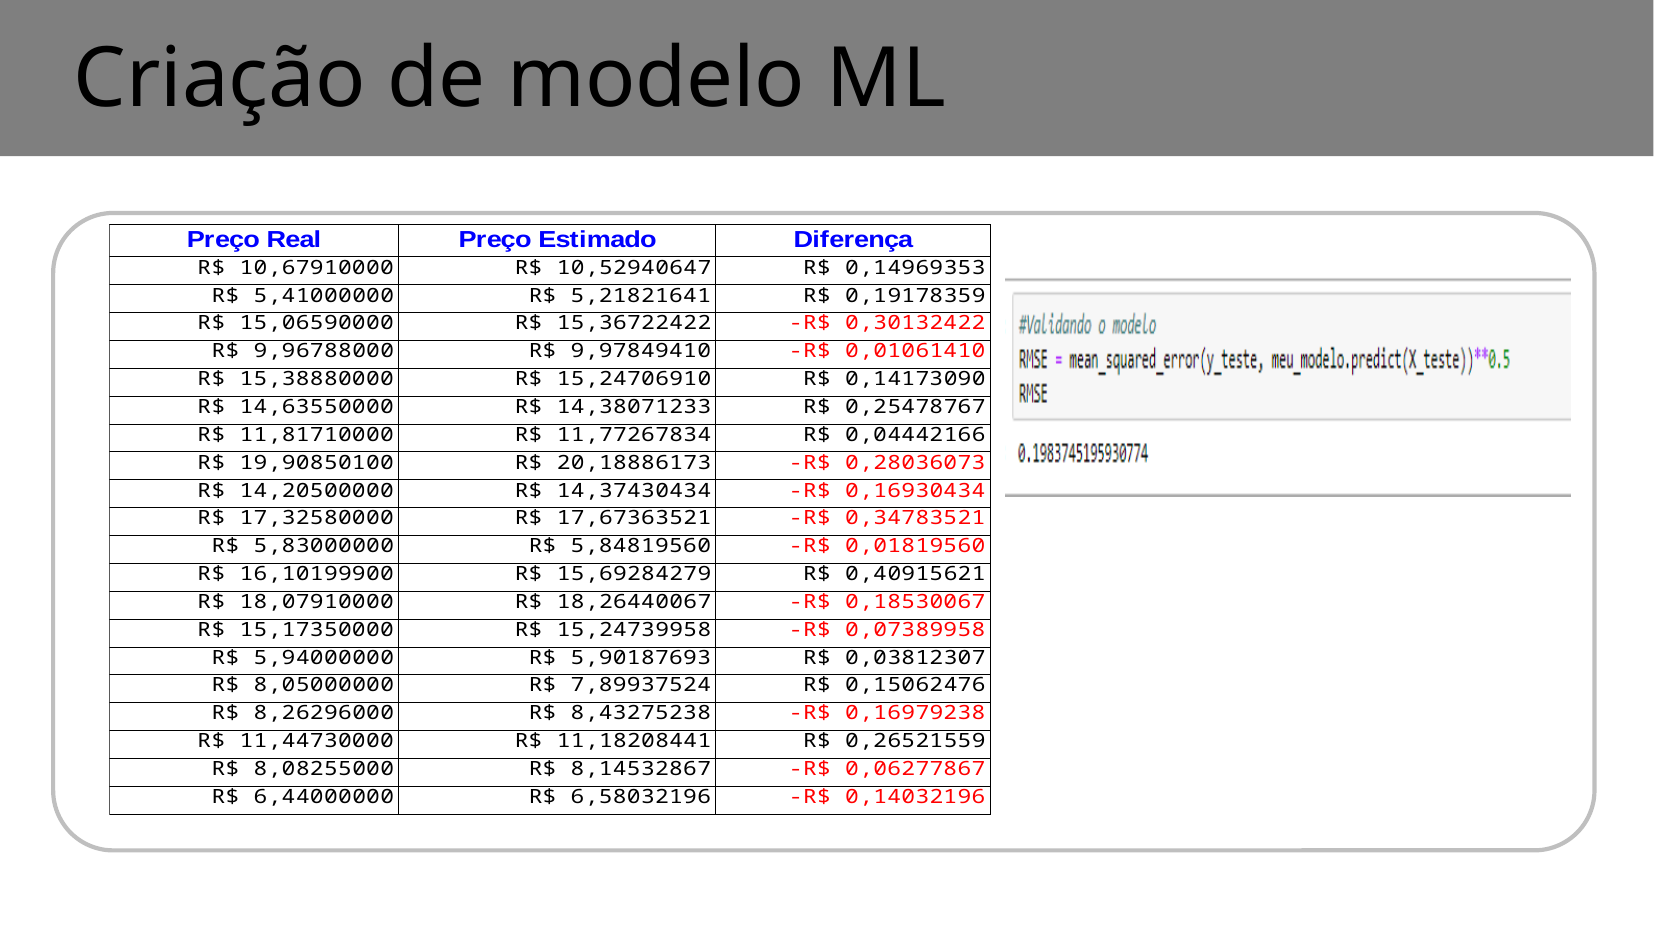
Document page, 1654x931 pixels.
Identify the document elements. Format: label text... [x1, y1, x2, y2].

picture [1005, 270, 1571, 497]
text_box Criação de modelo ML [59, 9, 1011, 127]
chart [109, 224, 993, 839]
text_box [0, 0, 1654, 157]
